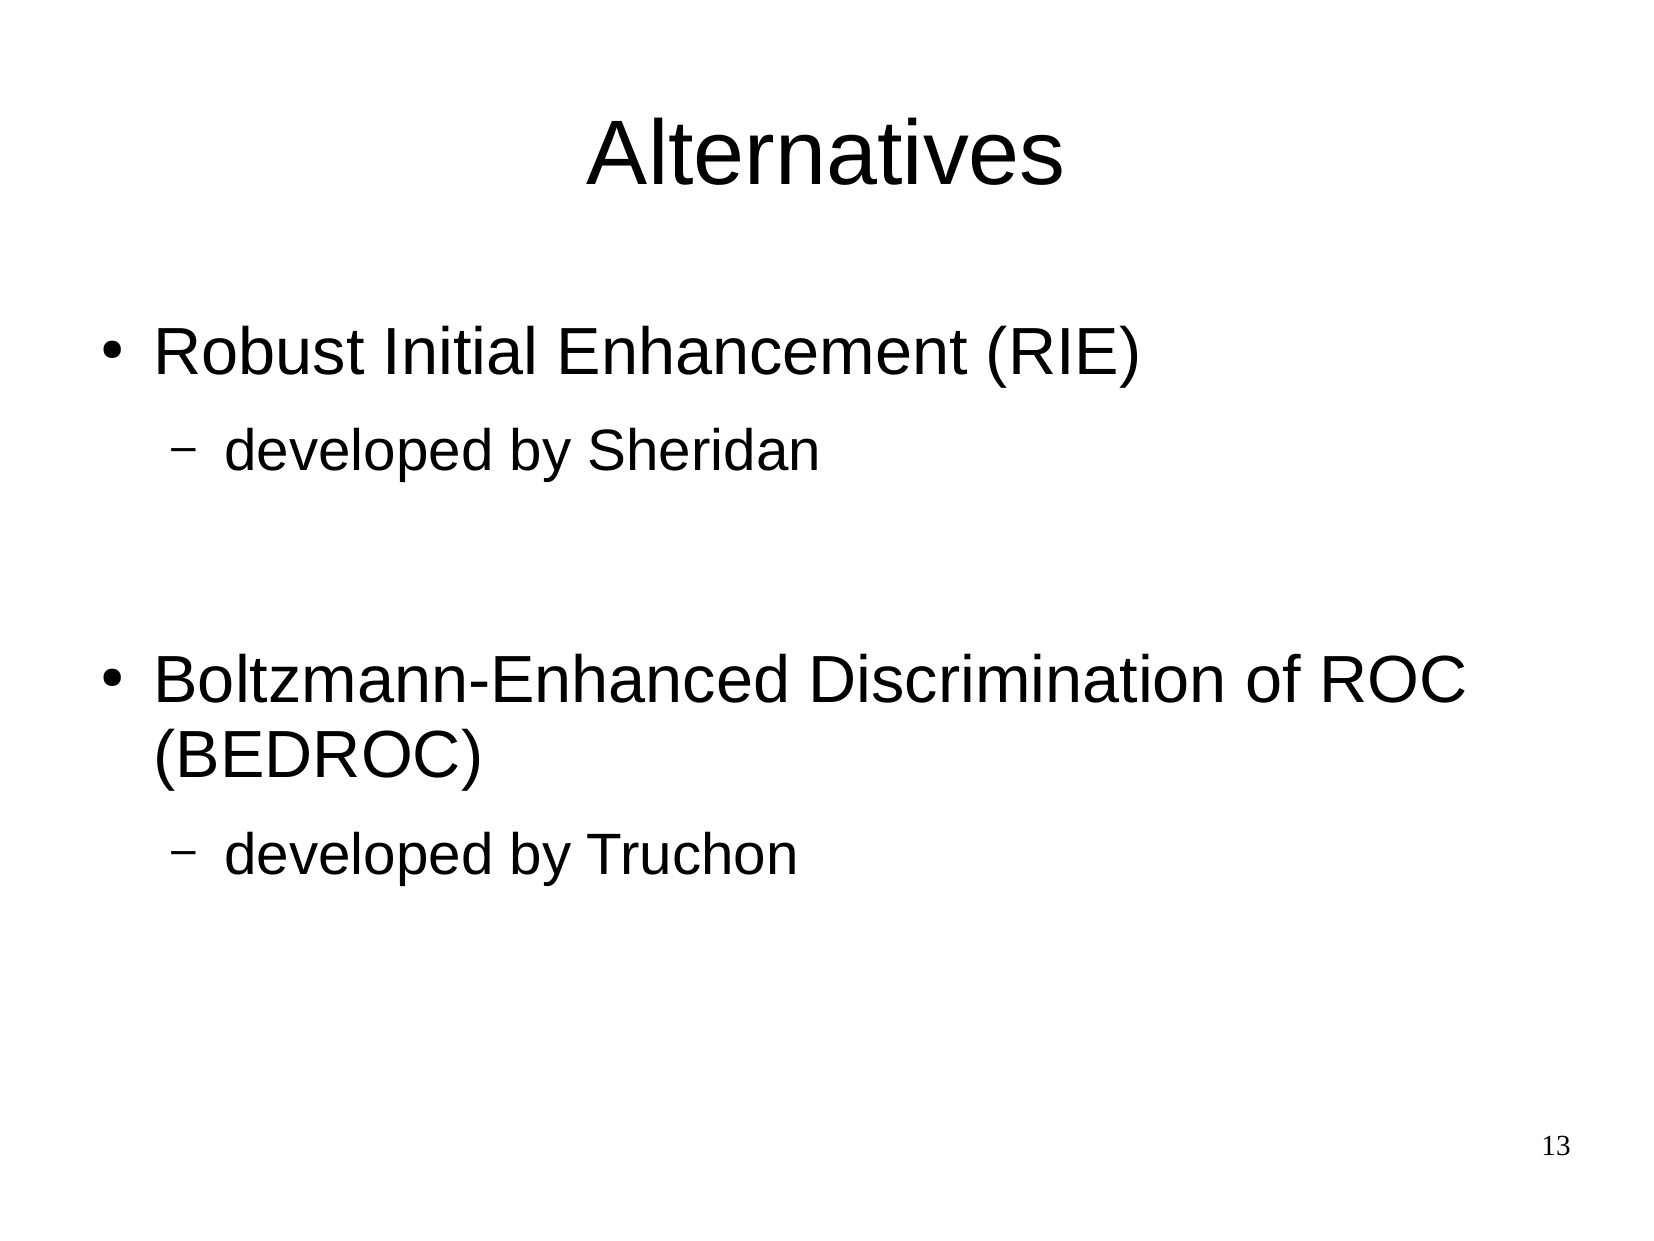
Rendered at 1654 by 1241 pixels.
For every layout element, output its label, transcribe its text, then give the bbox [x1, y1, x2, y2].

list Robust Initial Enhancement (RIE) developed by Sheridan [82, 313, 1571, 642]
title Alternatives [82, 49, 1571, 257]
list Boltzmann-Enhanced Discrimination of ROC (BEDROC) developed by Truchon [82, 642, 1571, 986]
